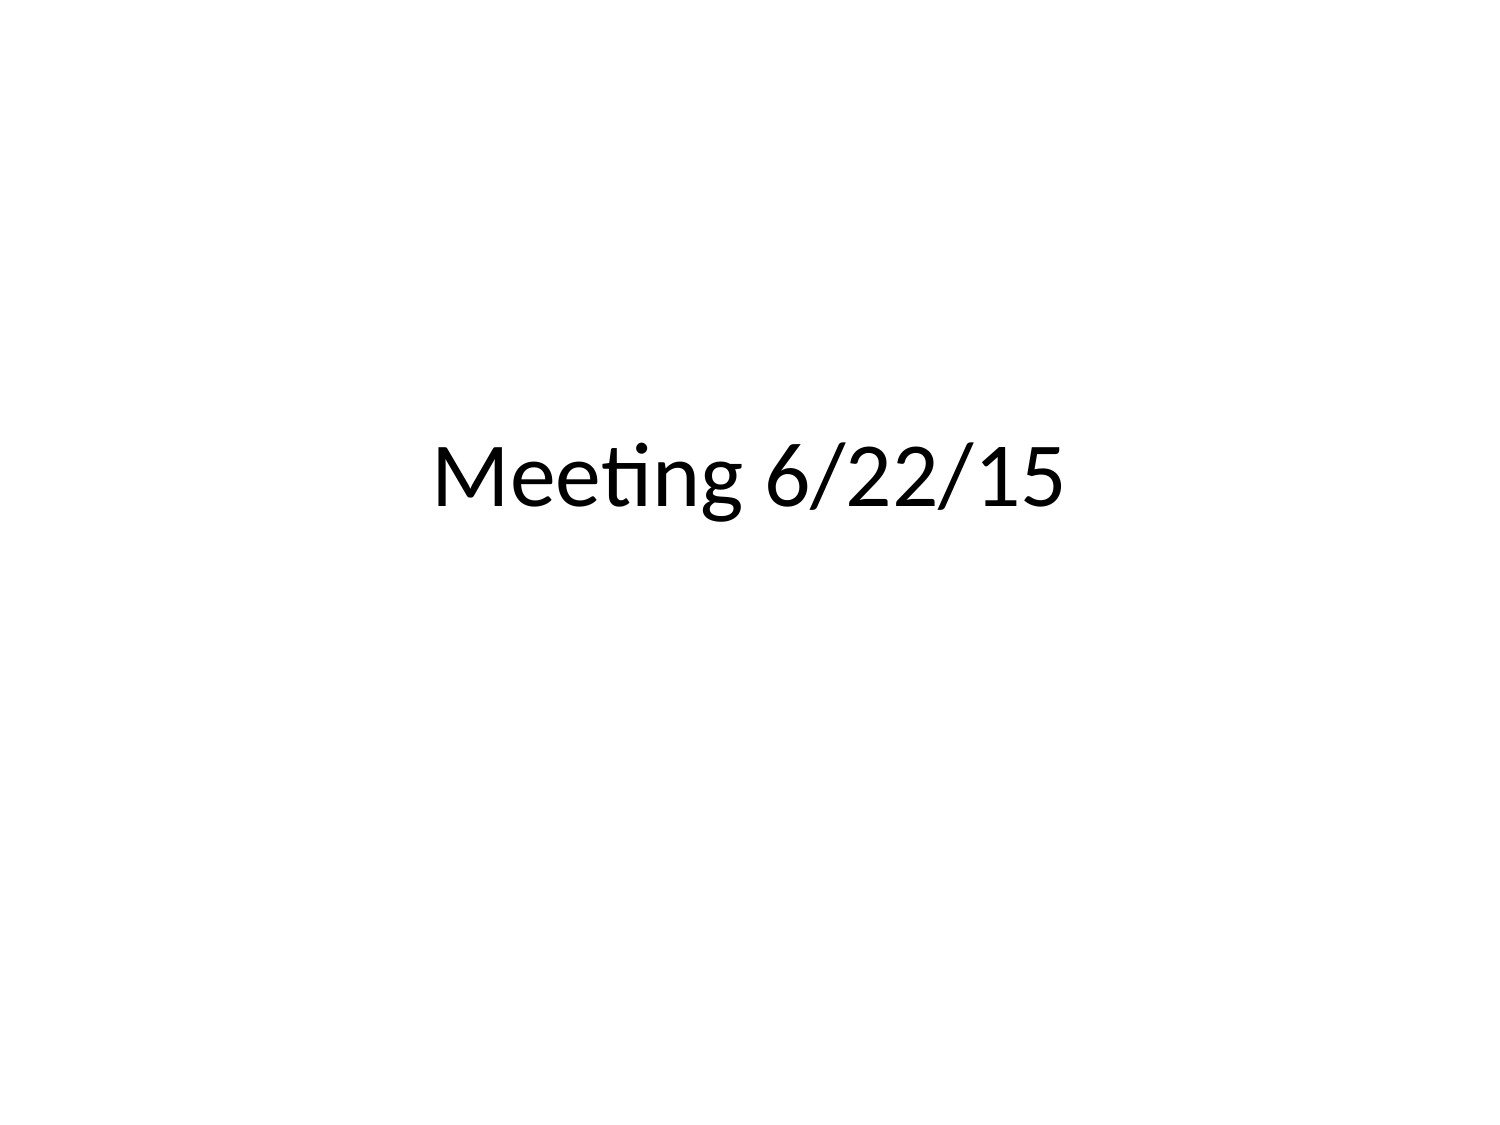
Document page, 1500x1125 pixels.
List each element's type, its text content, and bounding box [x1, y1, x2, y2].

title Meeting 6/22/15 [112, 349, 1388, 591]
